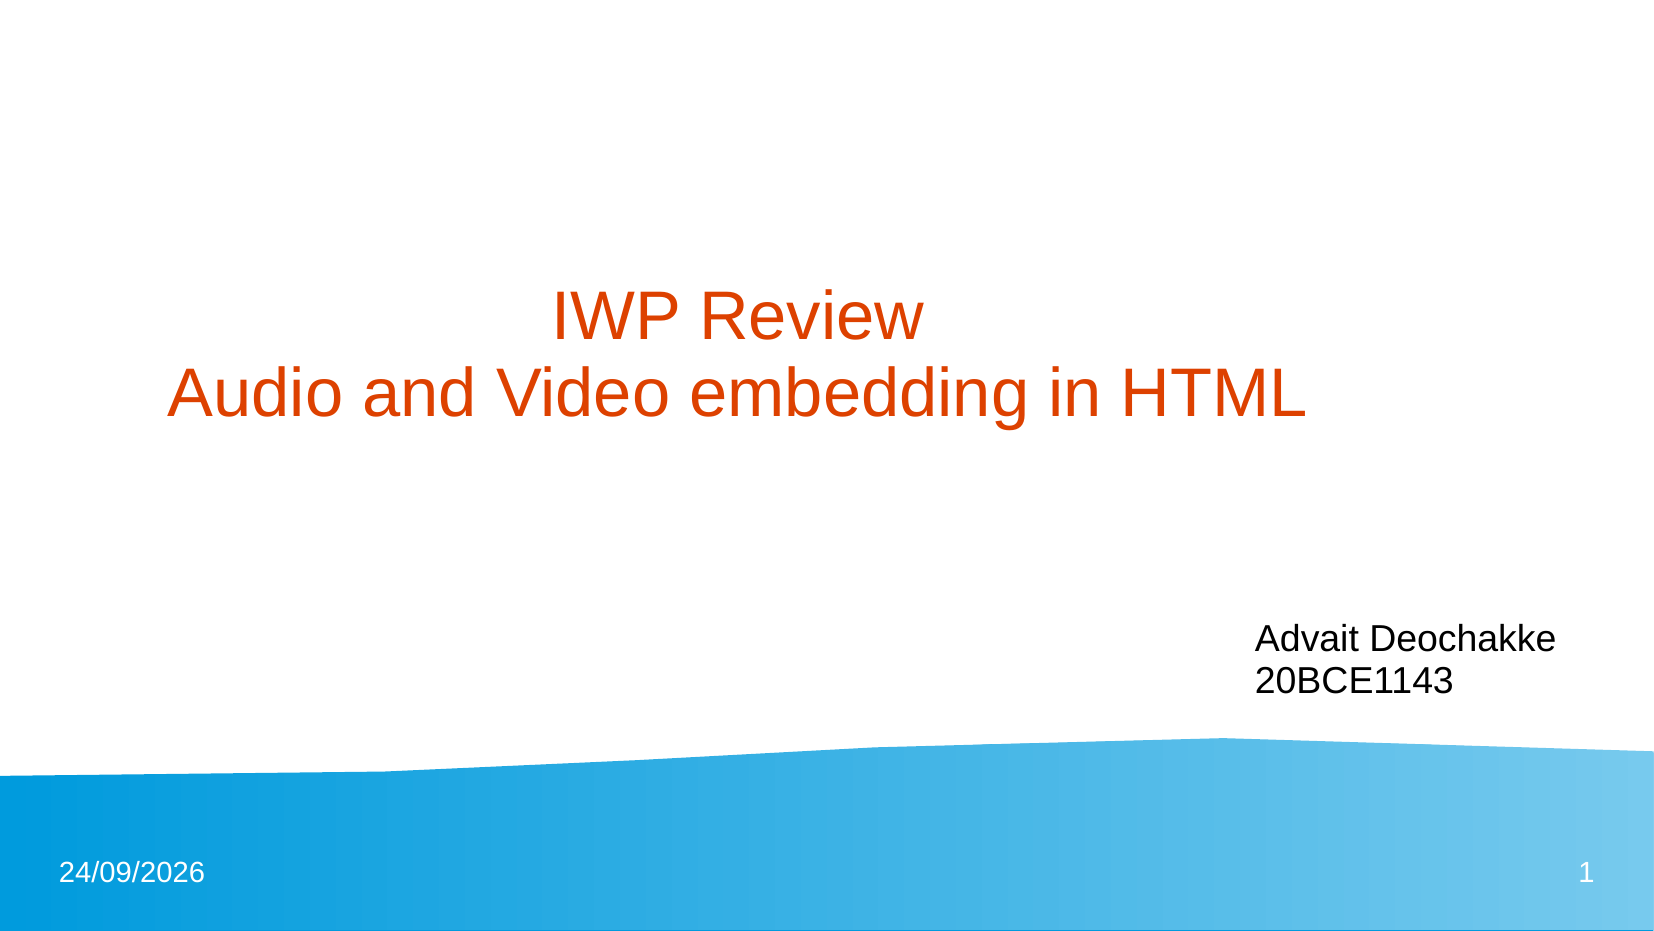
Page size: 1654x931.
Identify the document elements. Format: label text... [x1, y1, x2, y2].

text_box Advait Deochakke 20BCE1143 [1240, 609, 1572, 709]
title IWP Review Audio and Video embedding in HTML [0, 265, 1477, 443]
